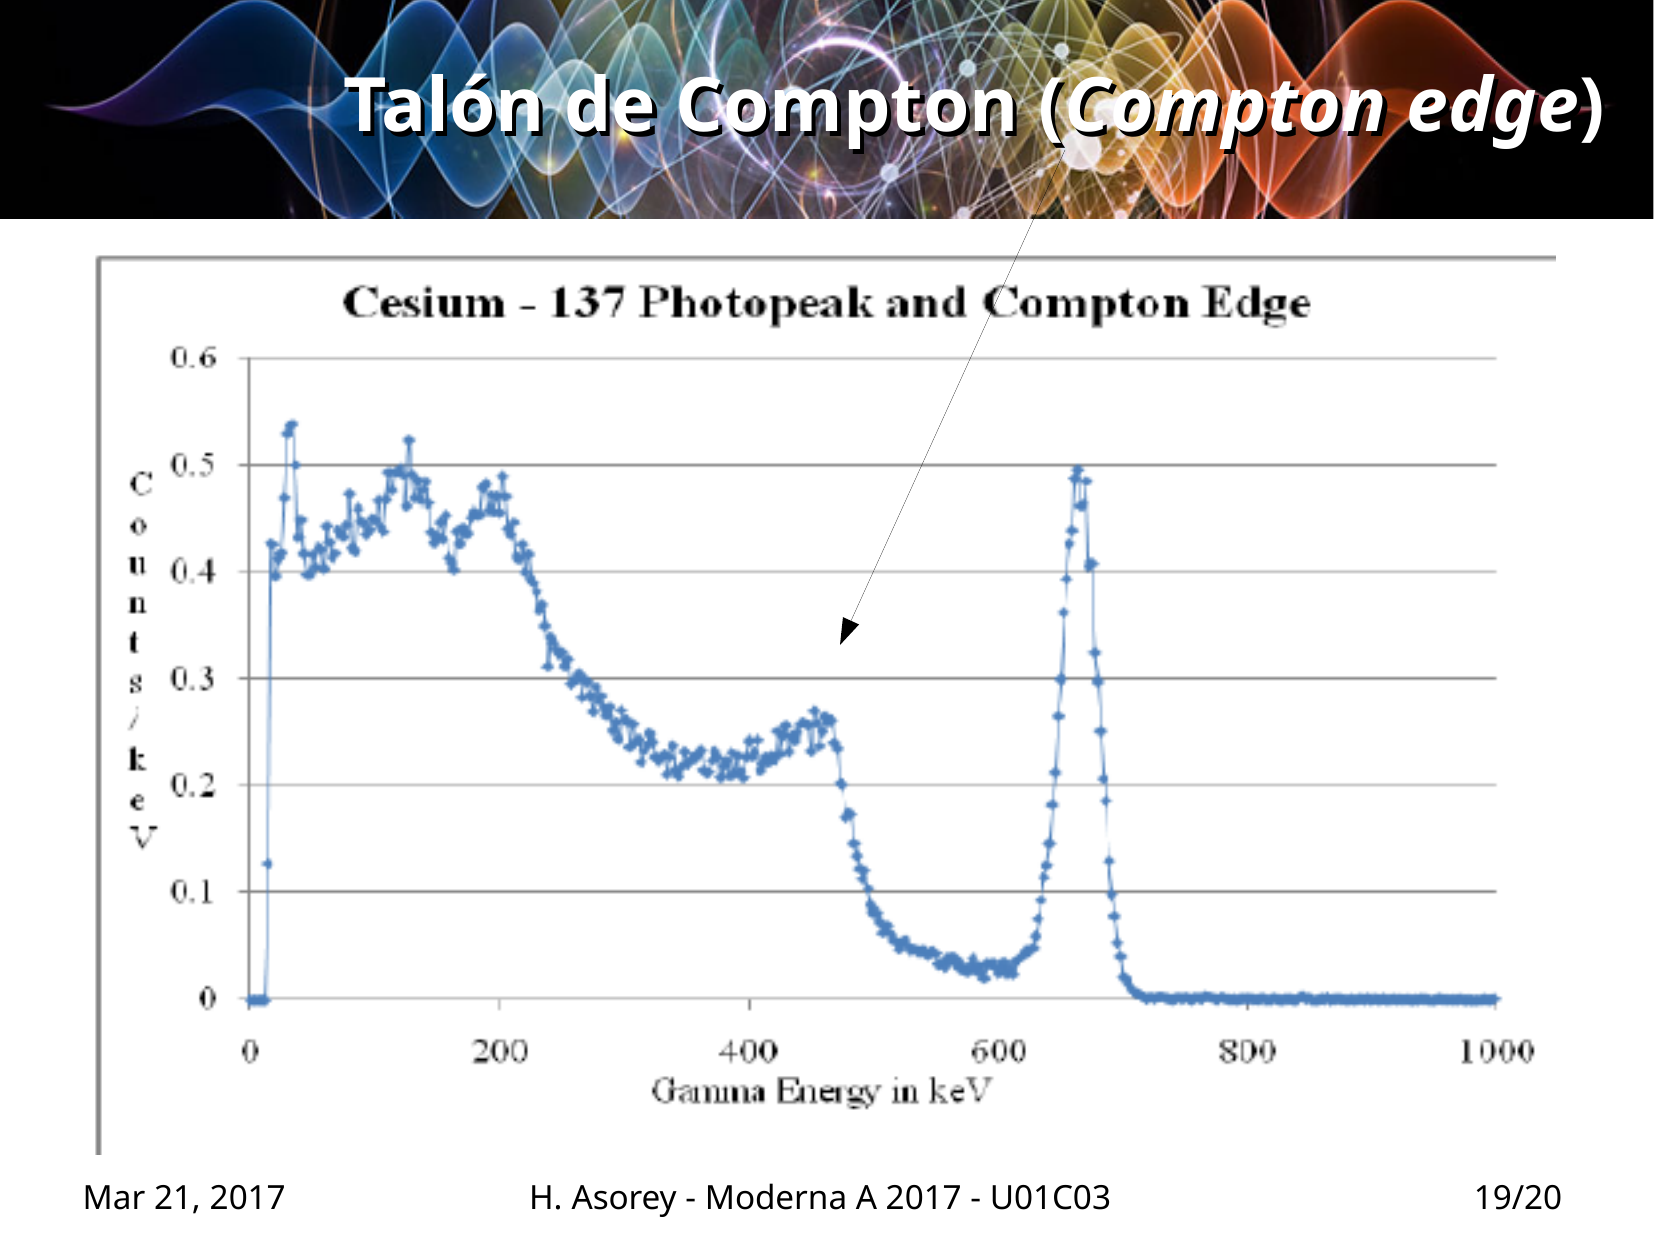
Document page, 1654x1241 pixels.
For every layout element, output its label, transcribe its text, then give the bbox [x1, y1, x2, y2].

title Talón de Compton (Compton edge) [45, 15, 1606, 191]
picture [0, 0, 1654, 219]
picture [94, 254, 1556, 1156]
